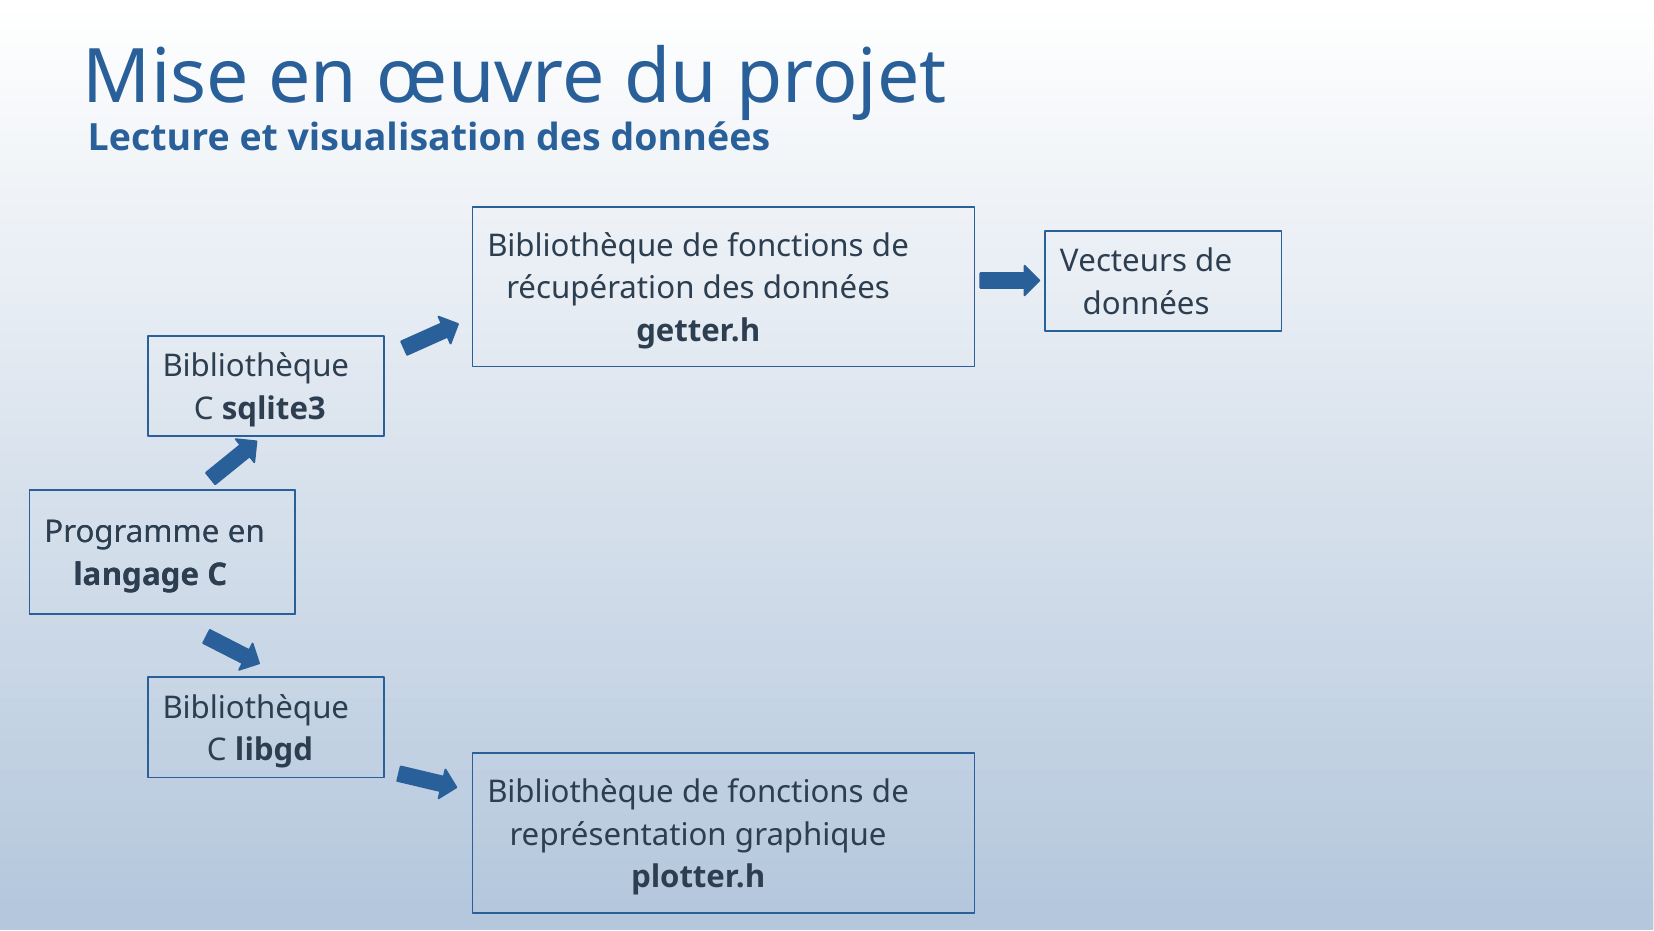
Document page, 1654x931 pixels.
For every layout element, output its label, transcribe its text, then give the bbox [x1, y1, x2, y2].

text_box Programme en langage C [29, 490, 296, 615]
text_box [59, 224, 1595, 931]
text_box Bibliothèque de fonctions de récupération des données getter.h [472, 206, 975, 367]
title Mise en œuvre du projet [82, 0, 1571, 151]
text_box Bibliothèque de fonctions de représentation graphique plotter.h [472, 752, 975, 913]
text_box Vecteurs de données [1045, 237, 1282, 325]
text_box Bibliothèque C libgd [147, 683, 384, 771]
text_box Bibliothèque C sqlite3 [147, 342, 384, 430]
text_box Lecture et visualisation des données [0, 106, 863, 165]
